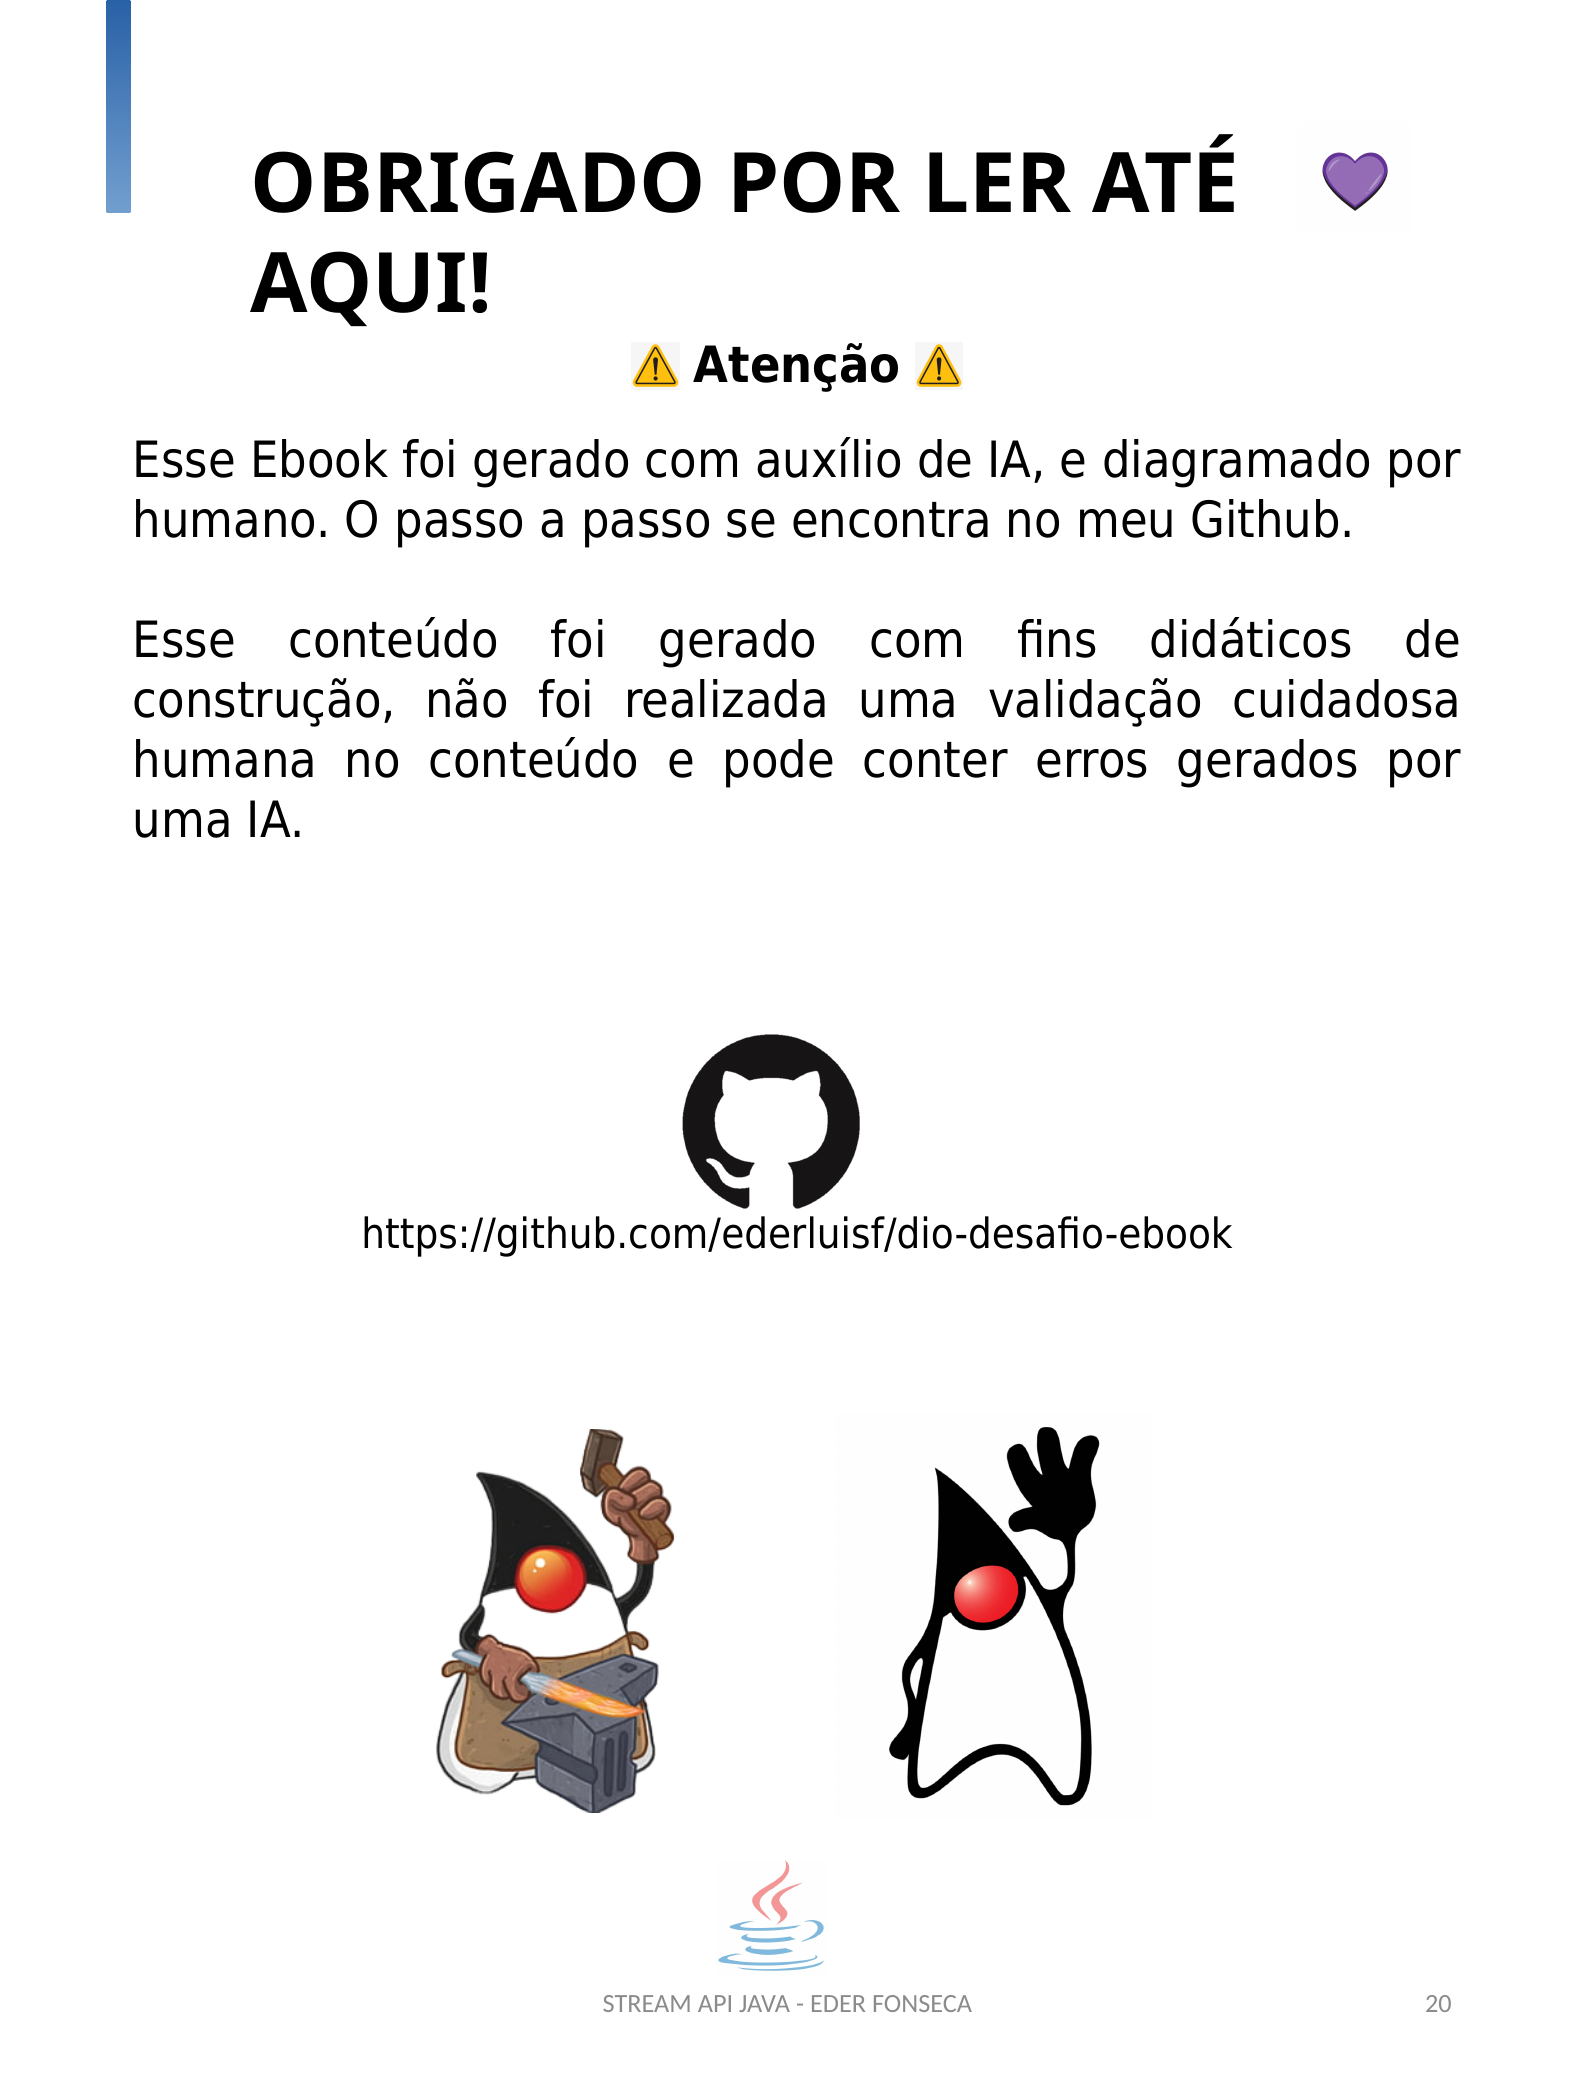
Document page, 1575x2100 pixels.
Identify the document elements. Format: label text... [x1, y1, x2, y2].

text_box Atenção Esse Ebook foi gerado com auxílio de IA, e diagramado por humano. O passo a passo se encontra no meu Github. Esse conteúdo foi gerado com fins didáticos de construção, não foi realizada uma validação cuidadosa humana no conteúdo e pode conter erros gerados por uma IA. https://github.com/ederluisf/dio-desafio-ebook [118, 324, 1477, 1895]
picture [366, 1429, 751, 1813]
picture [653, 1003, 889, 1239]
text_box OBRIGADO POR LER ATÉ AQUI! [236, 121, 1418, 337]
text_box [106, 0, 131, 213]
picture [715, 1860, 827, 1975]
picture [631, 342, 680, 390]
picture [915, 342, 963, 390]
picture [835, 1412, 1153, 1820]
picture [1297, 121, 1413, 237]
